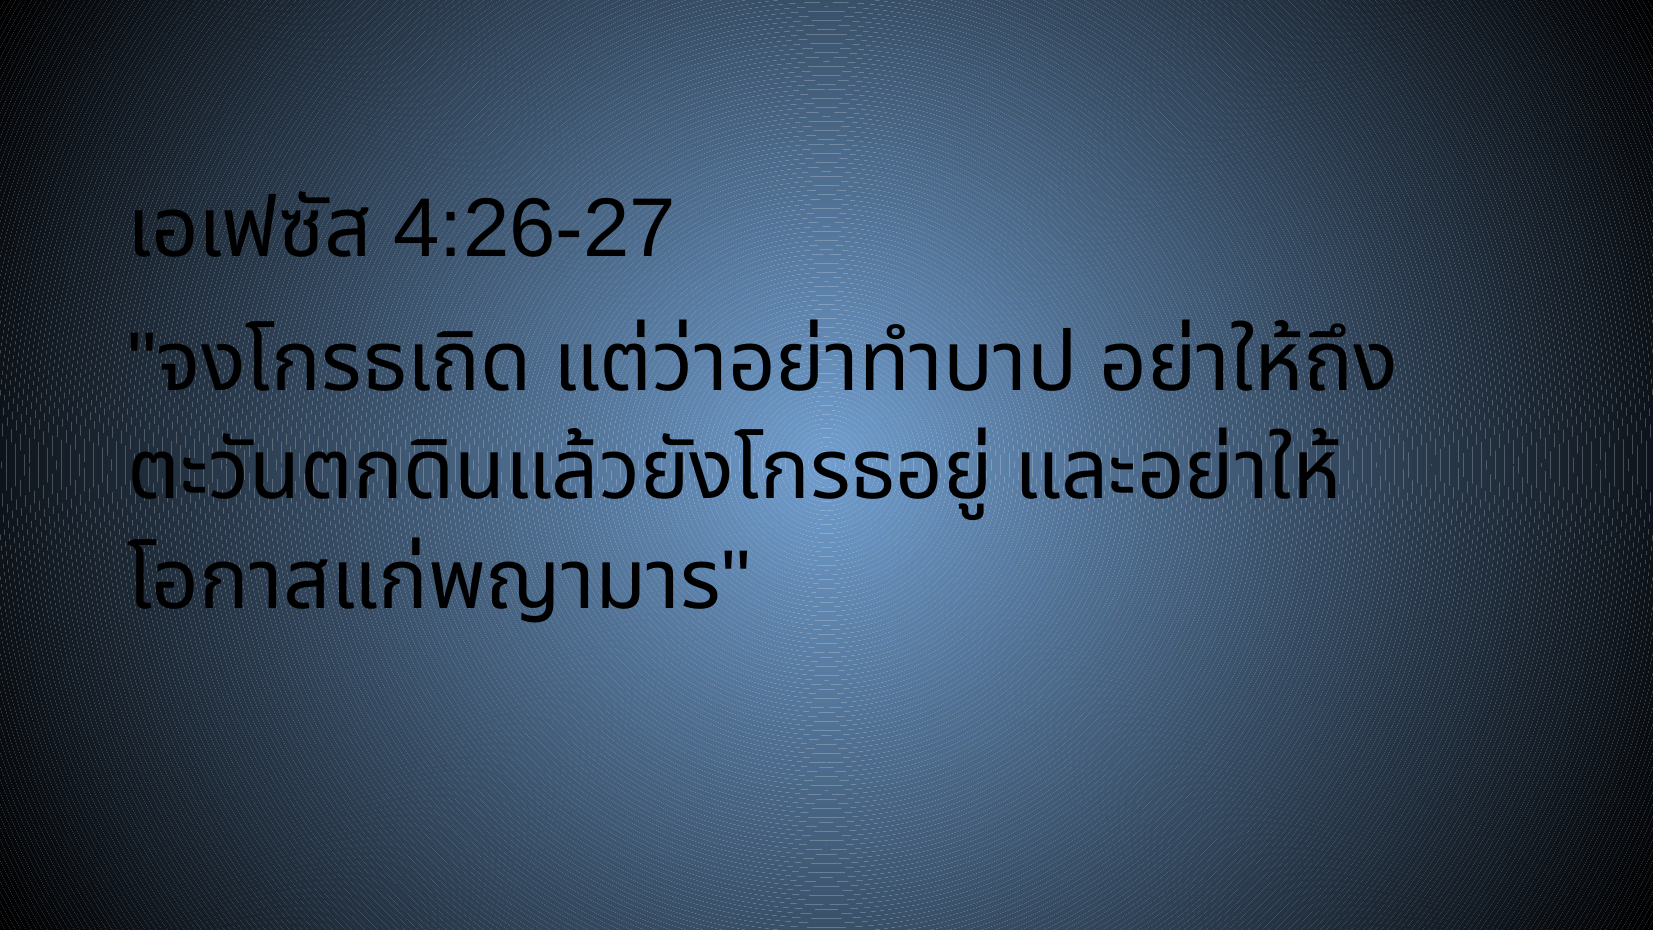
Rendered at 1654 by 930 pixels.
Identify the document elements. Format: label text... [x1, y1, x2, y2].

text_box เอเฟซัส 4:26-27 "จงโกรธเถิด แต่ว่าอย่าทำบาป อย่าให้ถึงตะวันตกดินแล้วยังโกรธอยู่ และอย่าให้โอกาสแก่พญามาร" [112, 173, 1538, 751]
